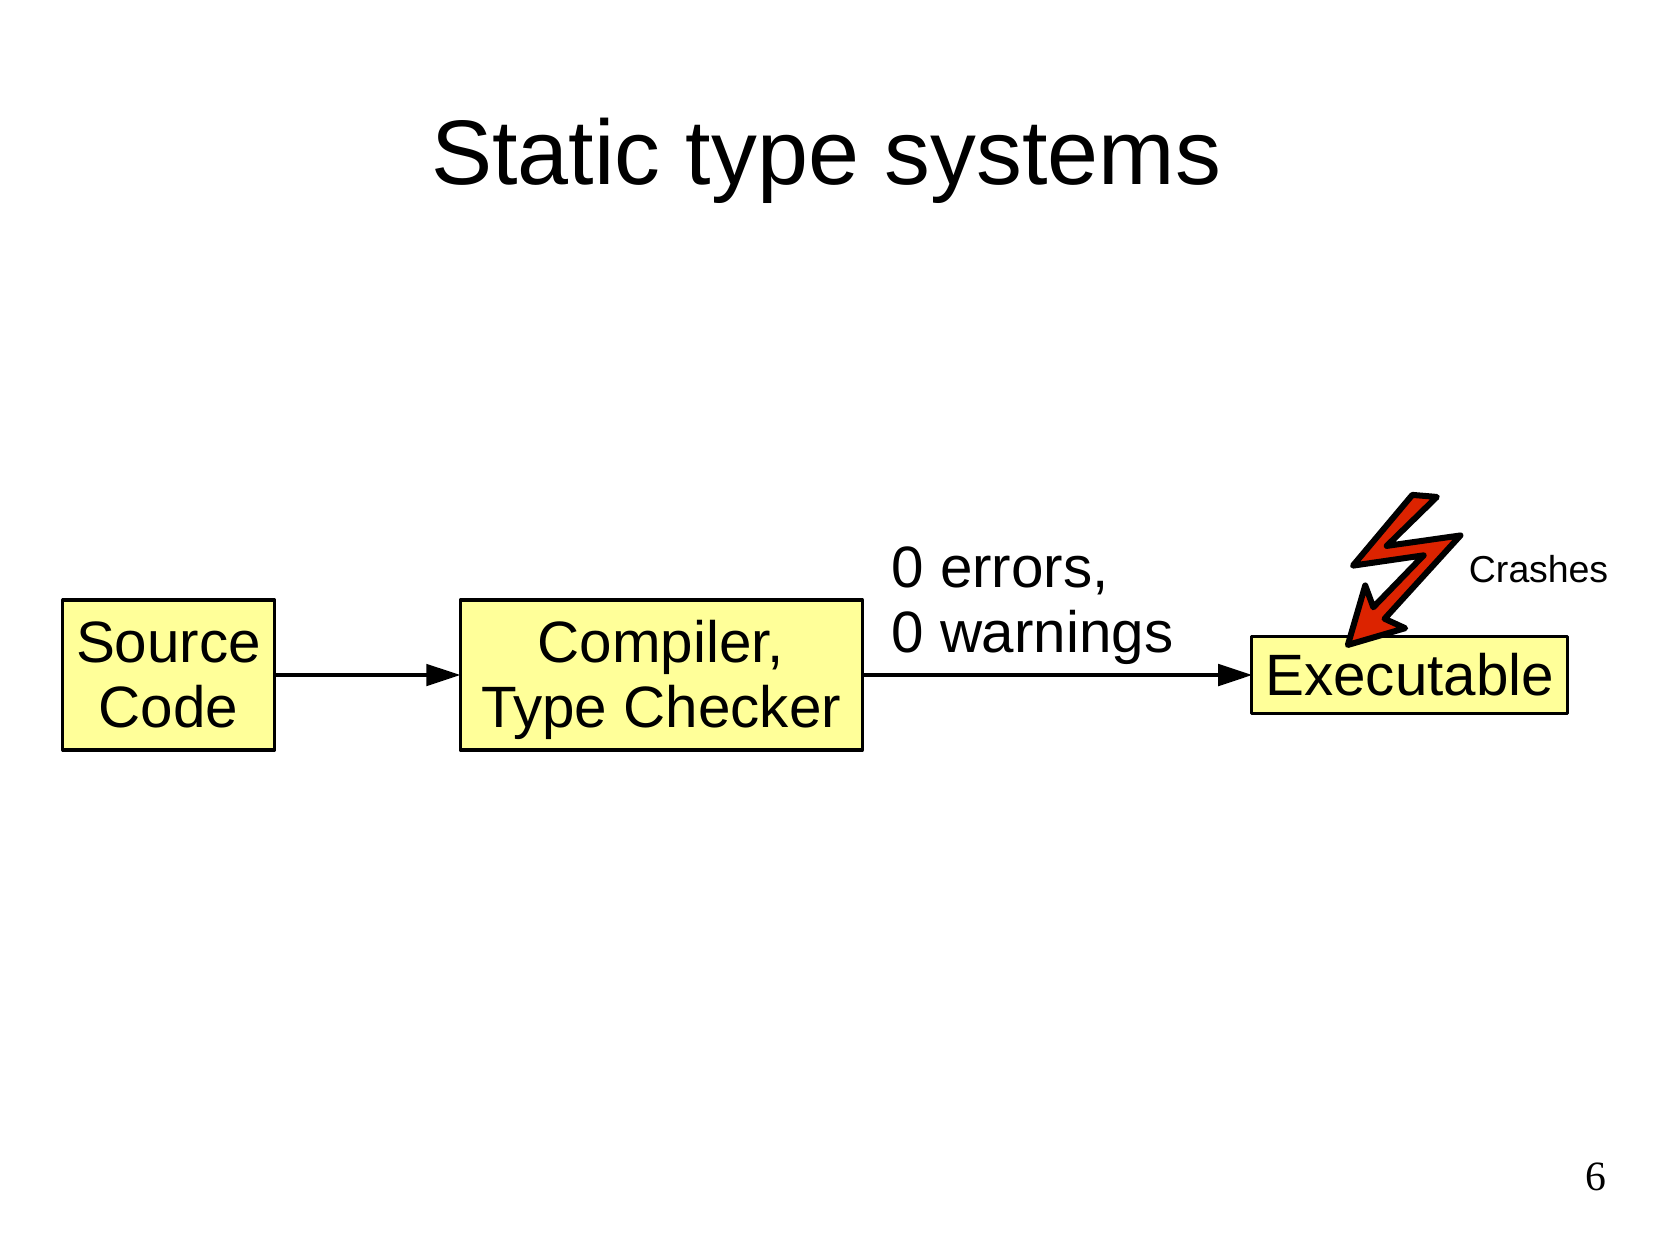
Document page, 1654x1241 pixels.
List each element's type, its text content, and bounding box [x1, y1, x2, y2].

text_box Compiler, Type Checker [460, 600, 863, 751]
text_box Executable [1251, 636, 1568, 714]
title Static type systems [82, 56, 1571, 250]
text_box 0 errors, 0 warnings [876, 527, 1189, 672]
text_box Crashes [1347, 494, 1461, 645]
text_box Source Code [62, 600, 275, 751]
